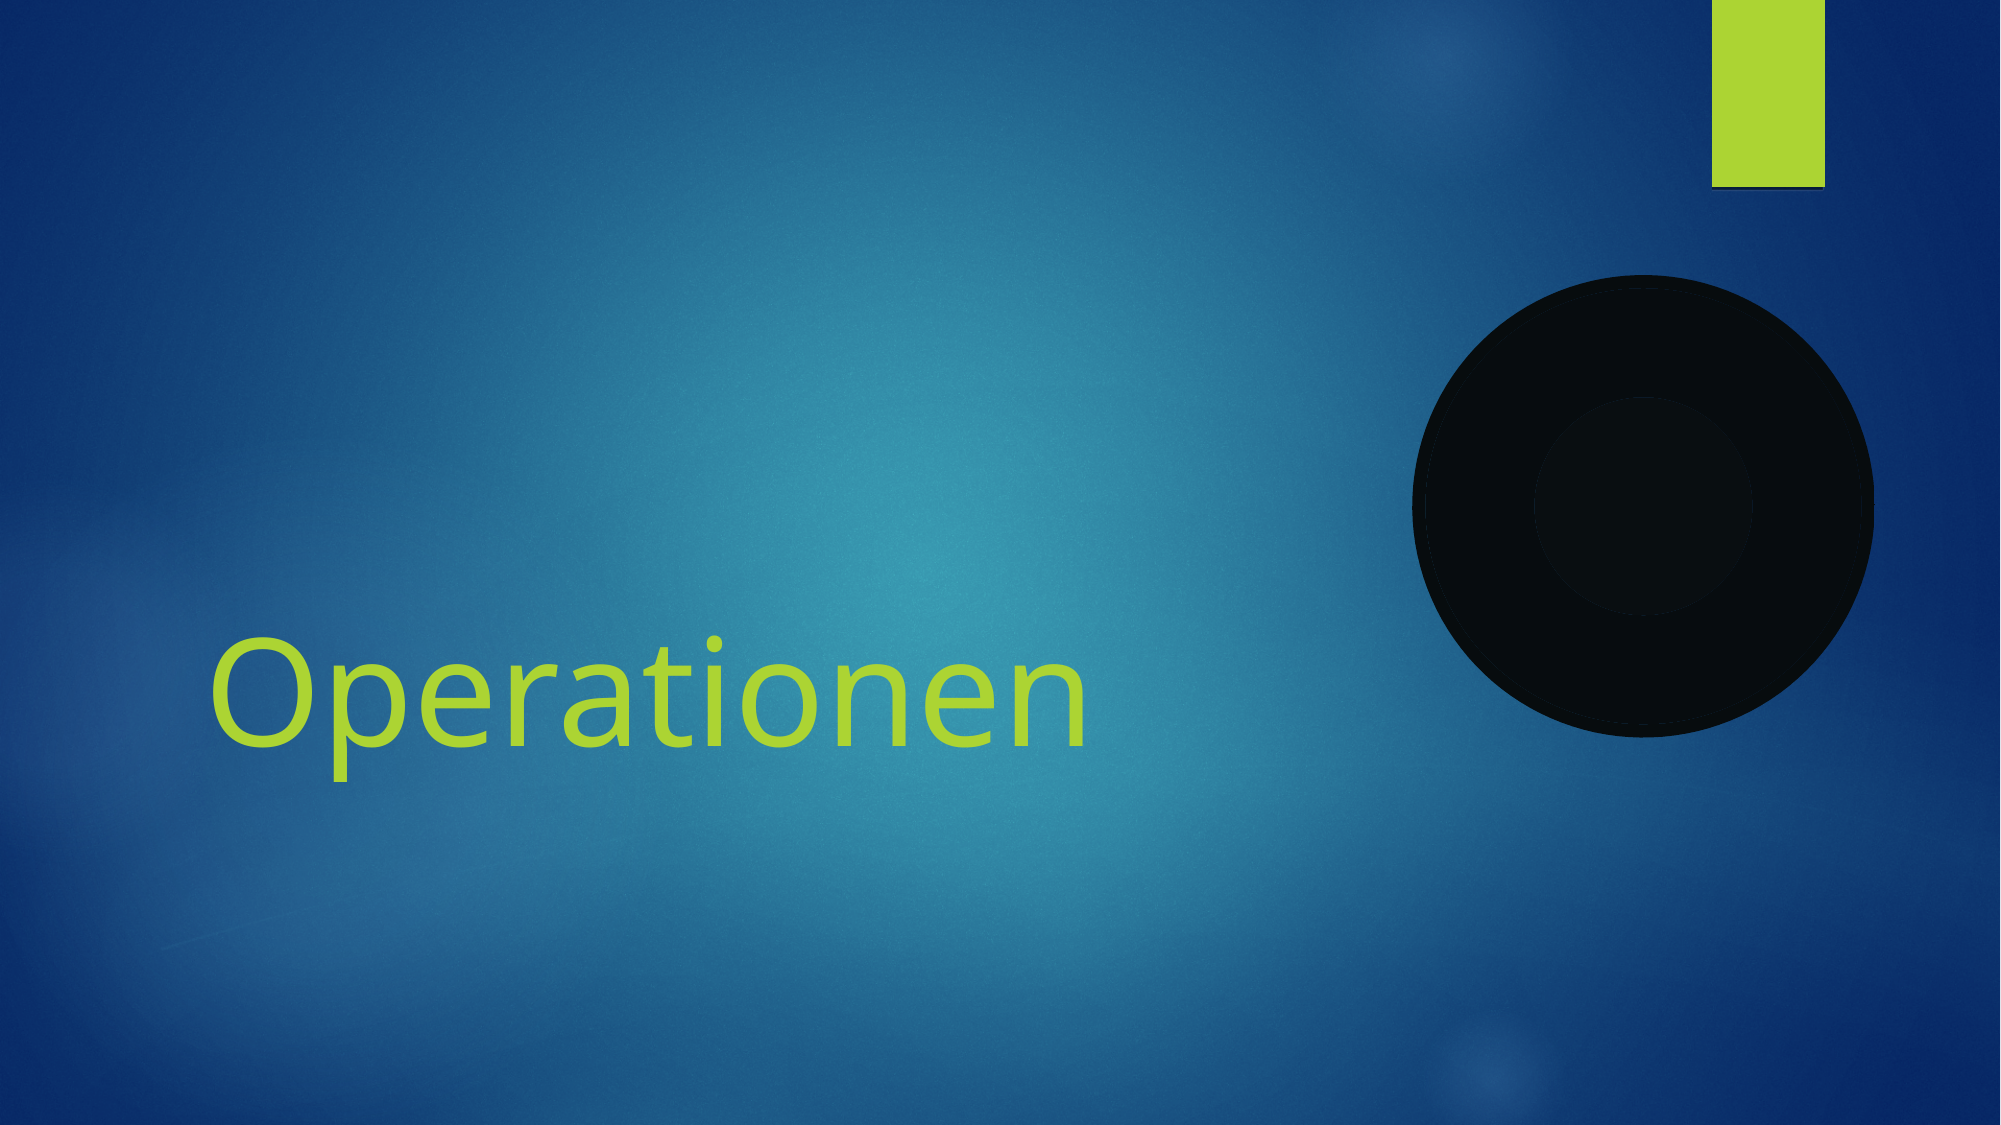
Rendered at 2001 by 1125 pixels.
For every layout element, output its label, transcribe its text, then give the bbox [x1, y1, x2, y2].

title Operationen [189, 237, 1638, 784]
